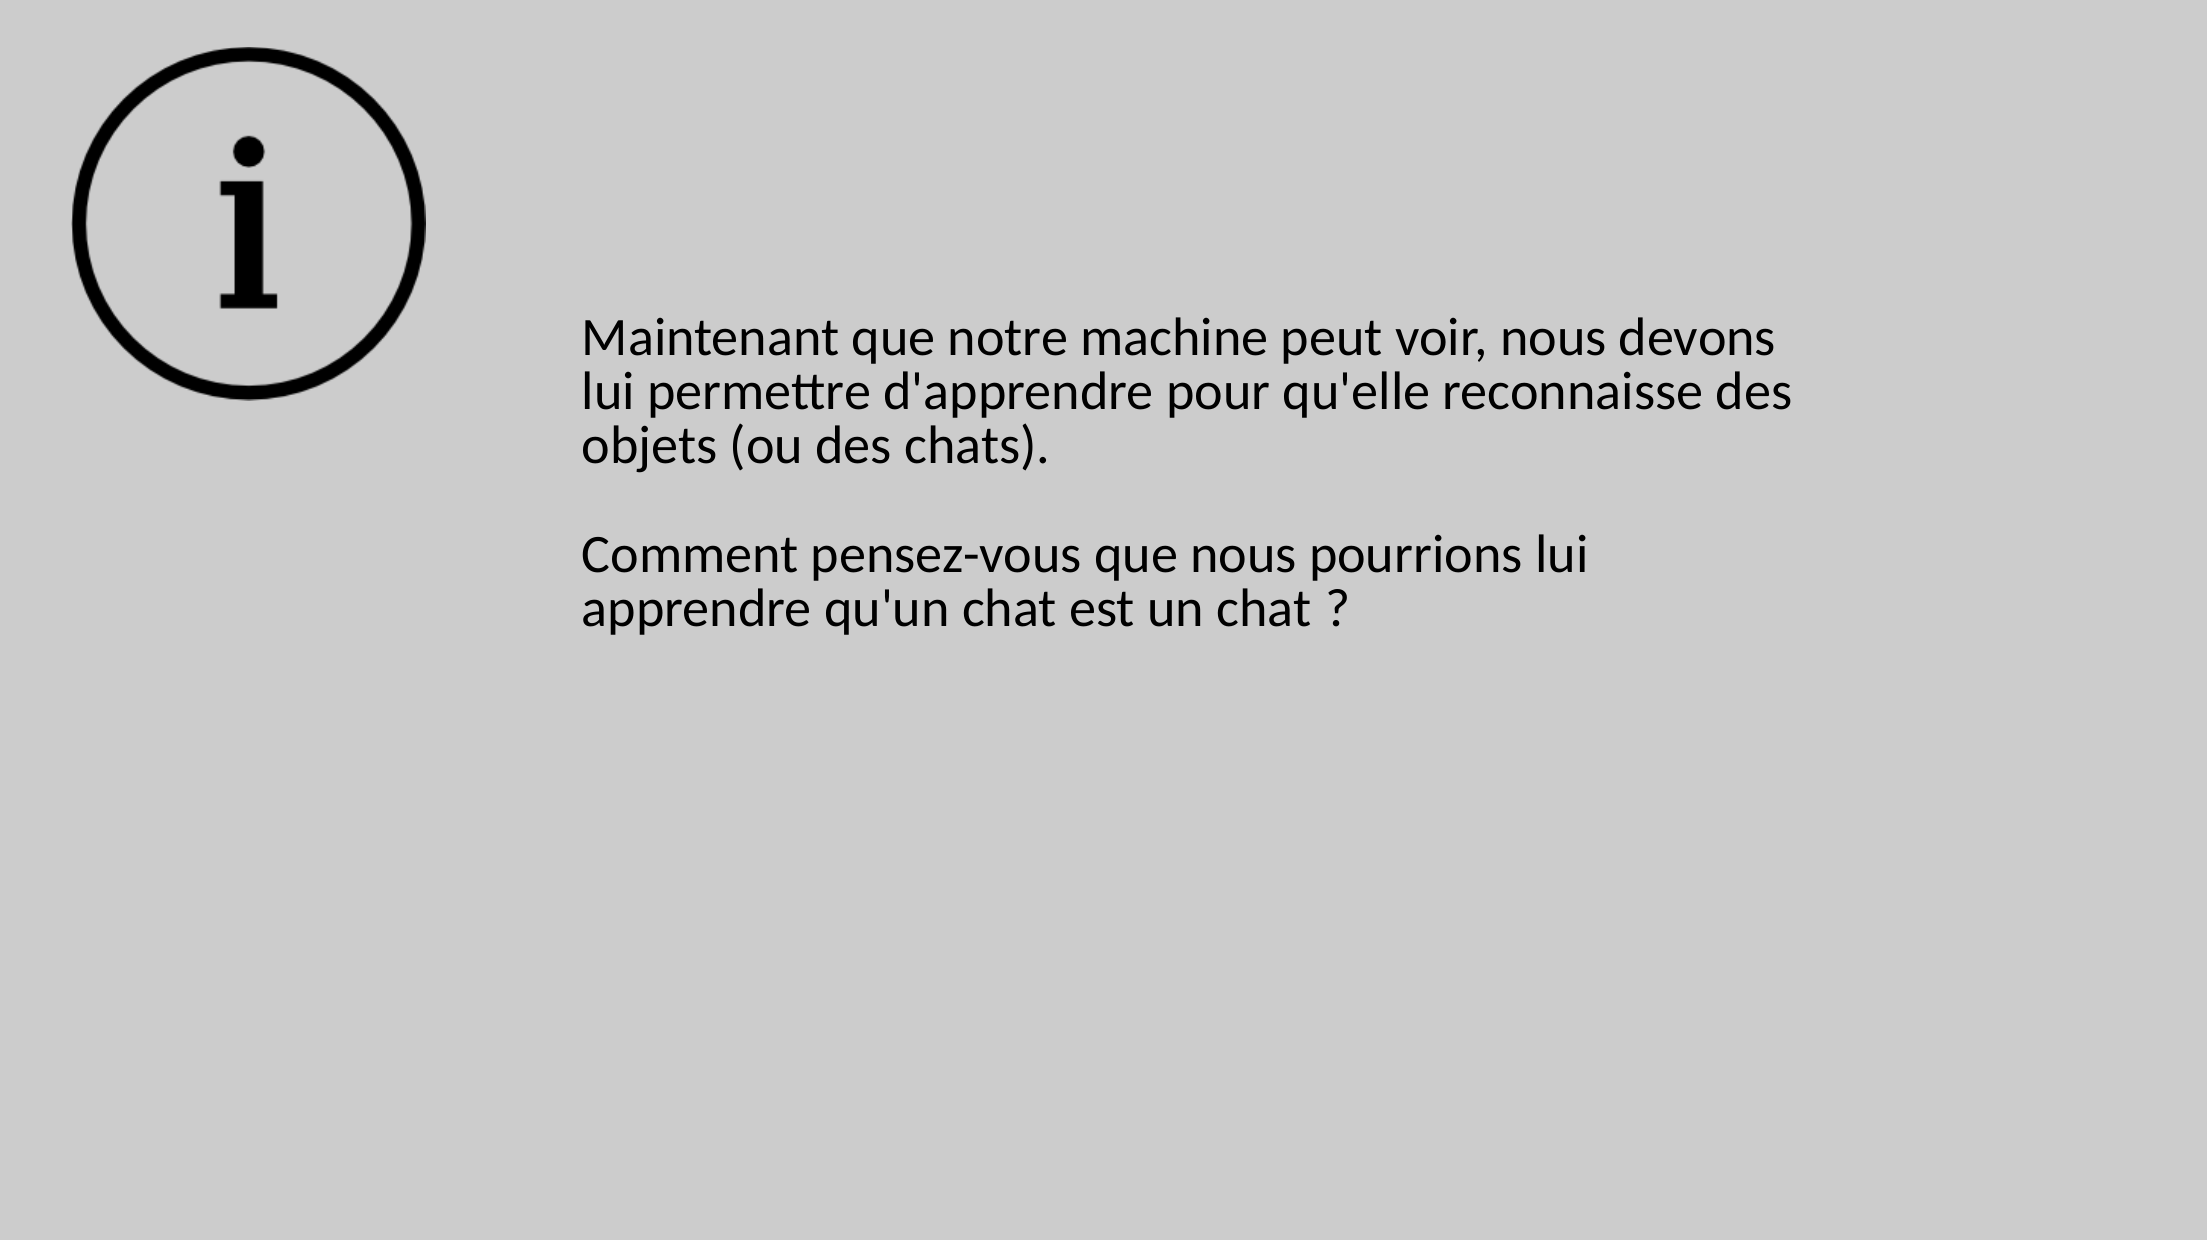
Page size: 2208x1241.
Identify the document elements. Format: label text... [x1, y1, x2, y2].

picture [71, 47, 426, 401]
text_box Maintenant que notre machine peut voir, nous devons lui permettre d'apprendre pour qu'elle reconnaisse des objets (ou des chats). Comment pensez-vous que nous pourrions lui apprendre qu'un chat est un chat ? [566, 307, 1819, 720]
